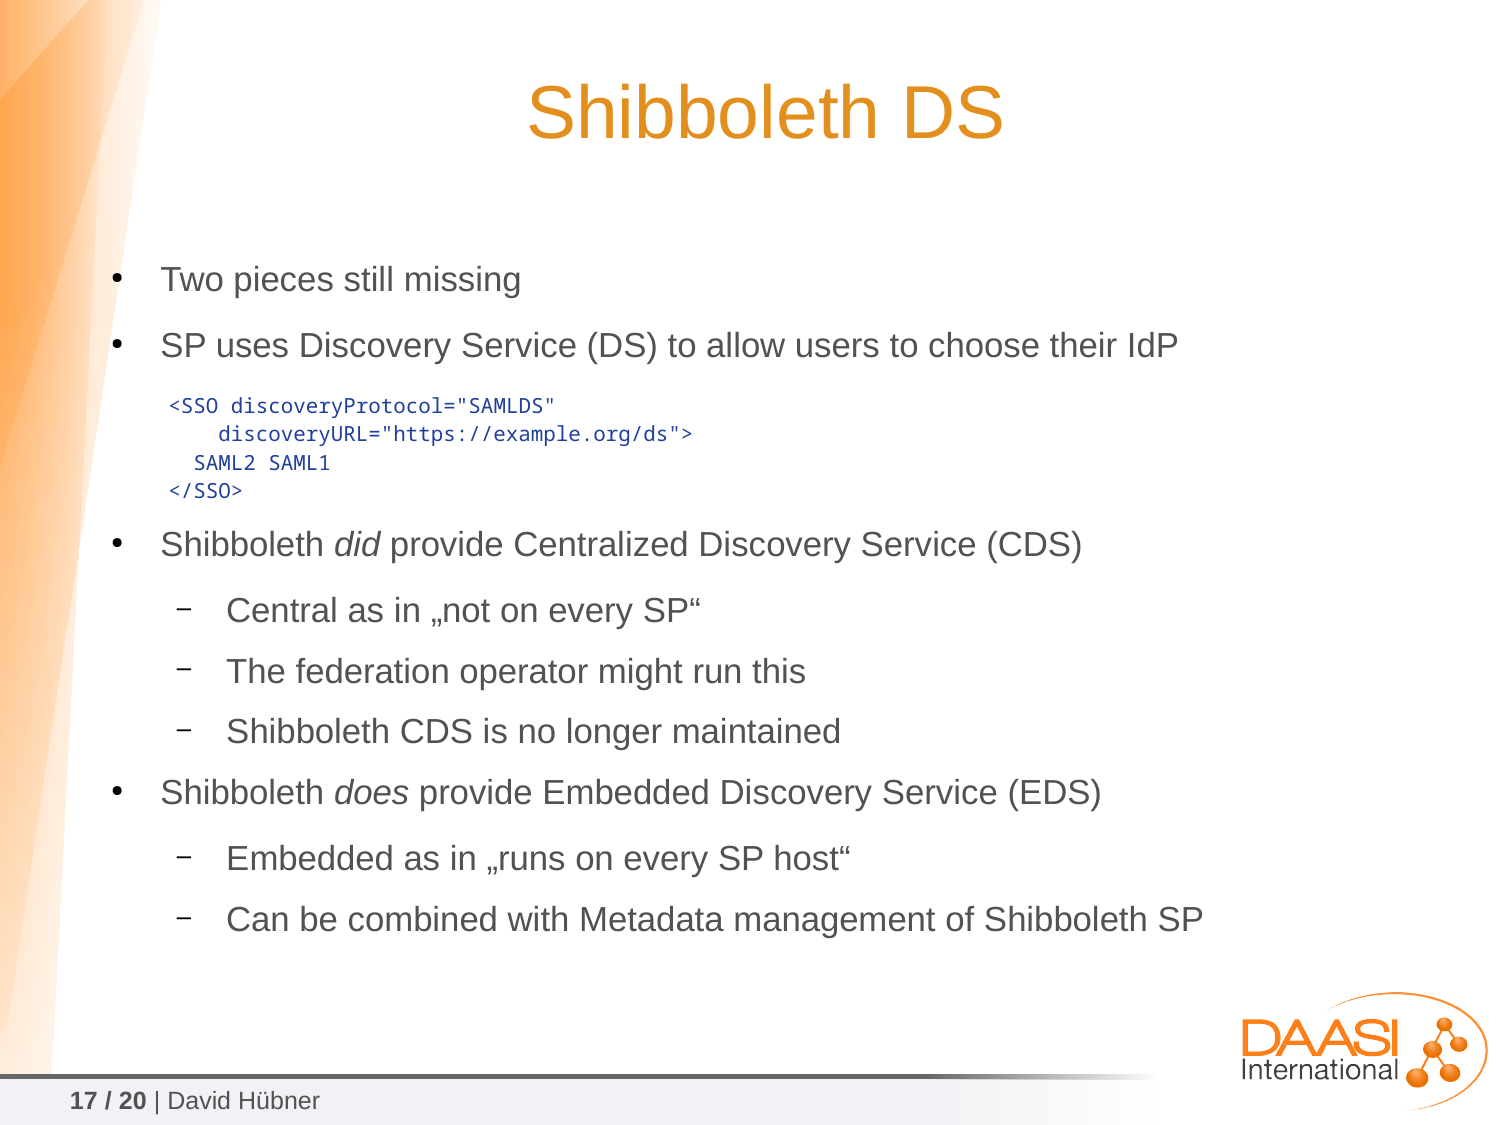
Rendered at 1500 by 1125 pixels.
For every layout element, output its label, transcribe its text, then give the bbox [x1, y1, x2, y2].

title Shibboleth DS [91, 48, 1441, 178]
text_box <SSO discoveryProtocol="SAMLDS" discoveryURL="https://example.org/ds"> SAML2 SAML1 </SSO> [153, 383, 780, 636]
list Two pieces still missing SP uses Discovery Service (DS) to allow users to choose their IdP Shibboleth did provide Centralized Discovery Service (CDS) Central as in „not on every SP“ The federation operator might run this Shibboleth CDS is no longer maintained Shibboleth does provide Embedded Discovery Service (EDS) Embedded as in „runs on every SP host“ Can be combined with Metadata management of Shibboleth SP [94, 259, 1441, 945]
picture [1240, 992, 1500, 1111]
